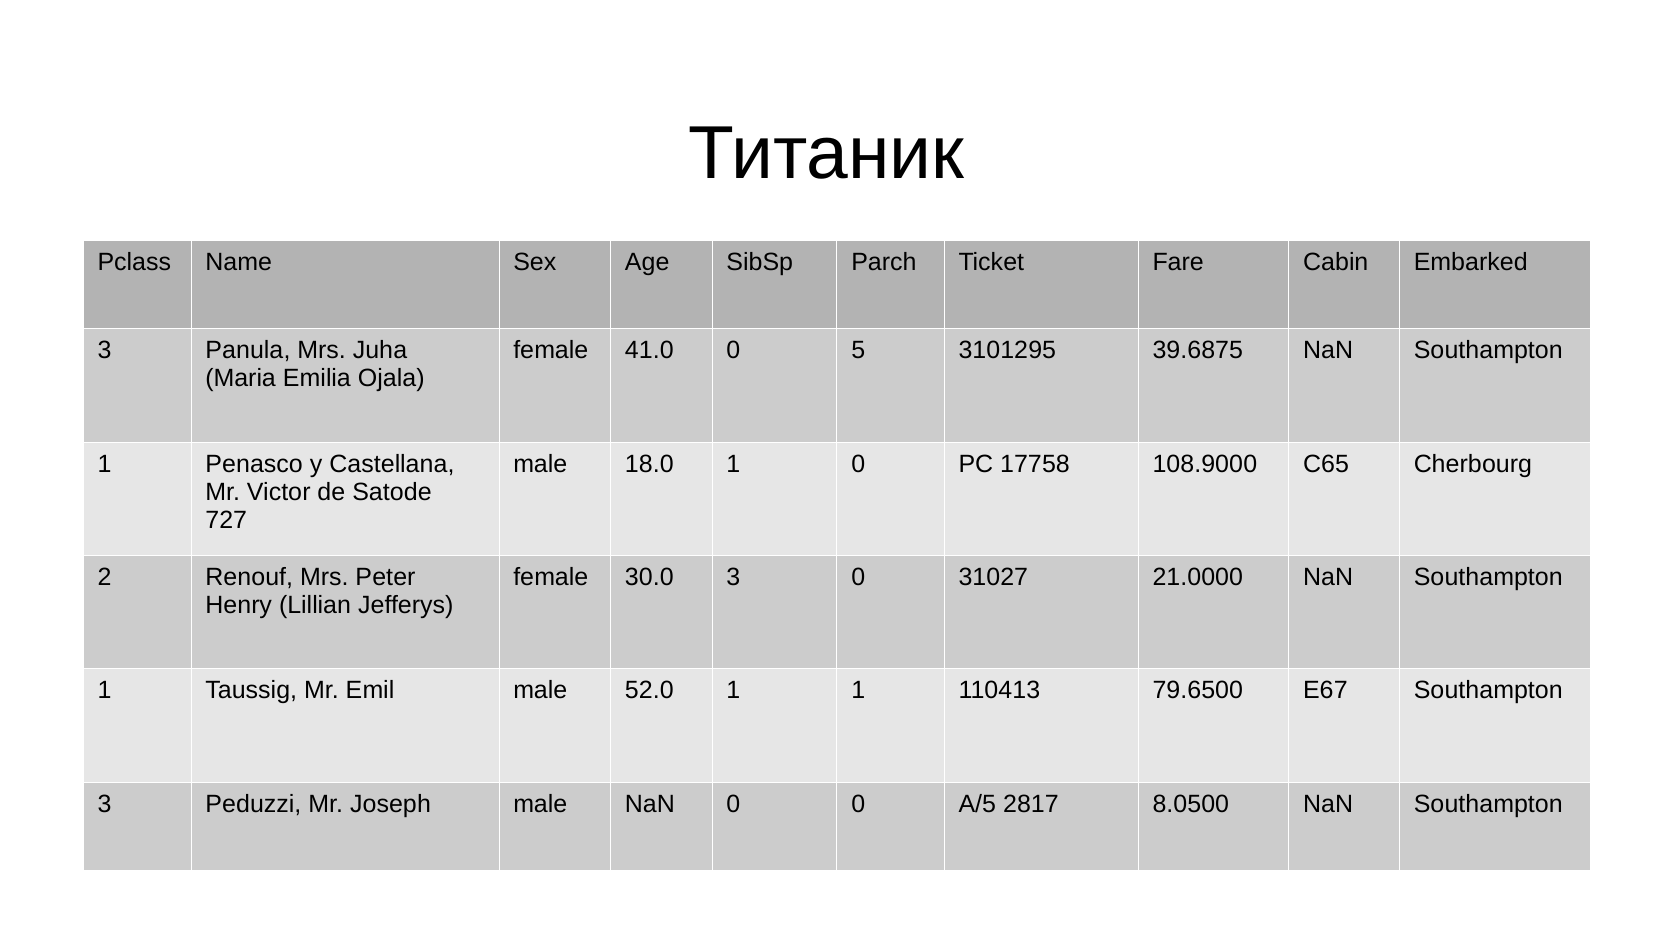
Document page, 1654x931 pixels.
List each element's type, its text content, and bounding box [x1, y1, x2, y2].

table_header Ticket [945, 241, 1138, 328]
table_cell C65 [1289, 443, 1399, 555]
table_cell 108.9000 [1139, 443, 1288, 555]
table_cell male [500, 669, 610, 782]
table_cell Peduzzi, Mr. Joseph [192, 783, 499, 870]
table_cell 3 [713, 556, 836, 668]
table_cell Taussig, Mr. Emil [192, 669, 499, 782]
table_cell male [500, 783, 610, 870]
table_cell E67 [1289, 669, 1399, 782]
table_cell 1 [837, 669, 944, 782]
table_cell 3 [84, 329, 191, 442]
title Титаник [82, 49, 1571, 240]
table_cell 39.6875 [1139, 329, 1288, 442]
table_header Parch [837, 241, 944, 328]
table_header Pclass [84, 241, 191, 328]
table_cell Southampton [1400, 329, 1590, 442]
table_header Fare [1139, 241, 1288, 328]
table_cell Southampton [1400, 783, 1590, 870]
table_cell female [500, 329, 610, 442]
table_header Age [611, 241, 712, 328]
table_cell 31027 [945, 556, 1138, 668]
table_cell 1 [713, 443, 836, 555]
table_cell 0 [713, 783, 836, 870]
table_cell Panula, Mrs. Juha (Maria Emilia Ojala) [192, 329, 499, 442]
table_cell 30.0 [611, 556, 712, 668]
table_cell 8.0500 [1139, 783, 1288, 870]
table_header Name [192, 241, 499, 328]
table_cell 3101295 [945, 329, 1138, 442]
table_cell 79.6500 [1139, 669, 1288, 782]
table_cell NaN [1289, 329, 1399, 442]
table_cell 1 [713, 669, 836, 782]
table_cell A/5 2817 [945, 783, 1138, 870]
table_header Sex [500, 241, 610, 328]
table_cell 3 [84, 783, 191, 870]
table_cell 0 [837, 556, 944, 668]
table_cell Southampton [1400, 556, 1590, 668]
table_cell 41.0 [611, 329, 712, 442]
table_cell 52.0 [611, 669, 712, 782]
table_cell 5 [837, 329, 944, 442]
table_cell 21.0000 [1139, 556, 1288, 668]
table_cell 0 [837, 443, 944, 555]
table_cell 18.0 [611, 443, 712, 555]
table_header Embarked [1400, 241, 1590, 328]
table_cell NaN [1289, 783, 1399, 870]
table_cell Renouf, Mrs. Peter Henry (Lillian Jefferys) [192, 556, 499, 668]
table_cell 0 [837, 783, 944, 870]
table_header SibSp [713, 241, 836, 328]
table_cell 2 [84, 556, 191, 668]
table_cell Penasco y Castellana, Mr. Victor de Satode 727 [192, 443, 499, 555]
table_cell female [500, 556, 610, 668]
table_header Cabin [1289, 241, 1399, 328]
table_cell 110413 [945, 669, 1138, 782]
table_cell Cherbourg [1400, 443, 1590, 555]
table_cell NaN [611, 783, 712, 870]
table_cell 0 [713, 329, 836, 442]
table_cell male [500, 443, 610, 555]
table_cell PC 17758 [945, 443, 1138, 555]
table_cell 1 [84, 443, 191, 555]
table_cell 1 [84, 669, 191, 782]
table_cell Southampton [1400, 669, 1590, 782]
table_cell NaN [1289, 556, 1399, 668]
